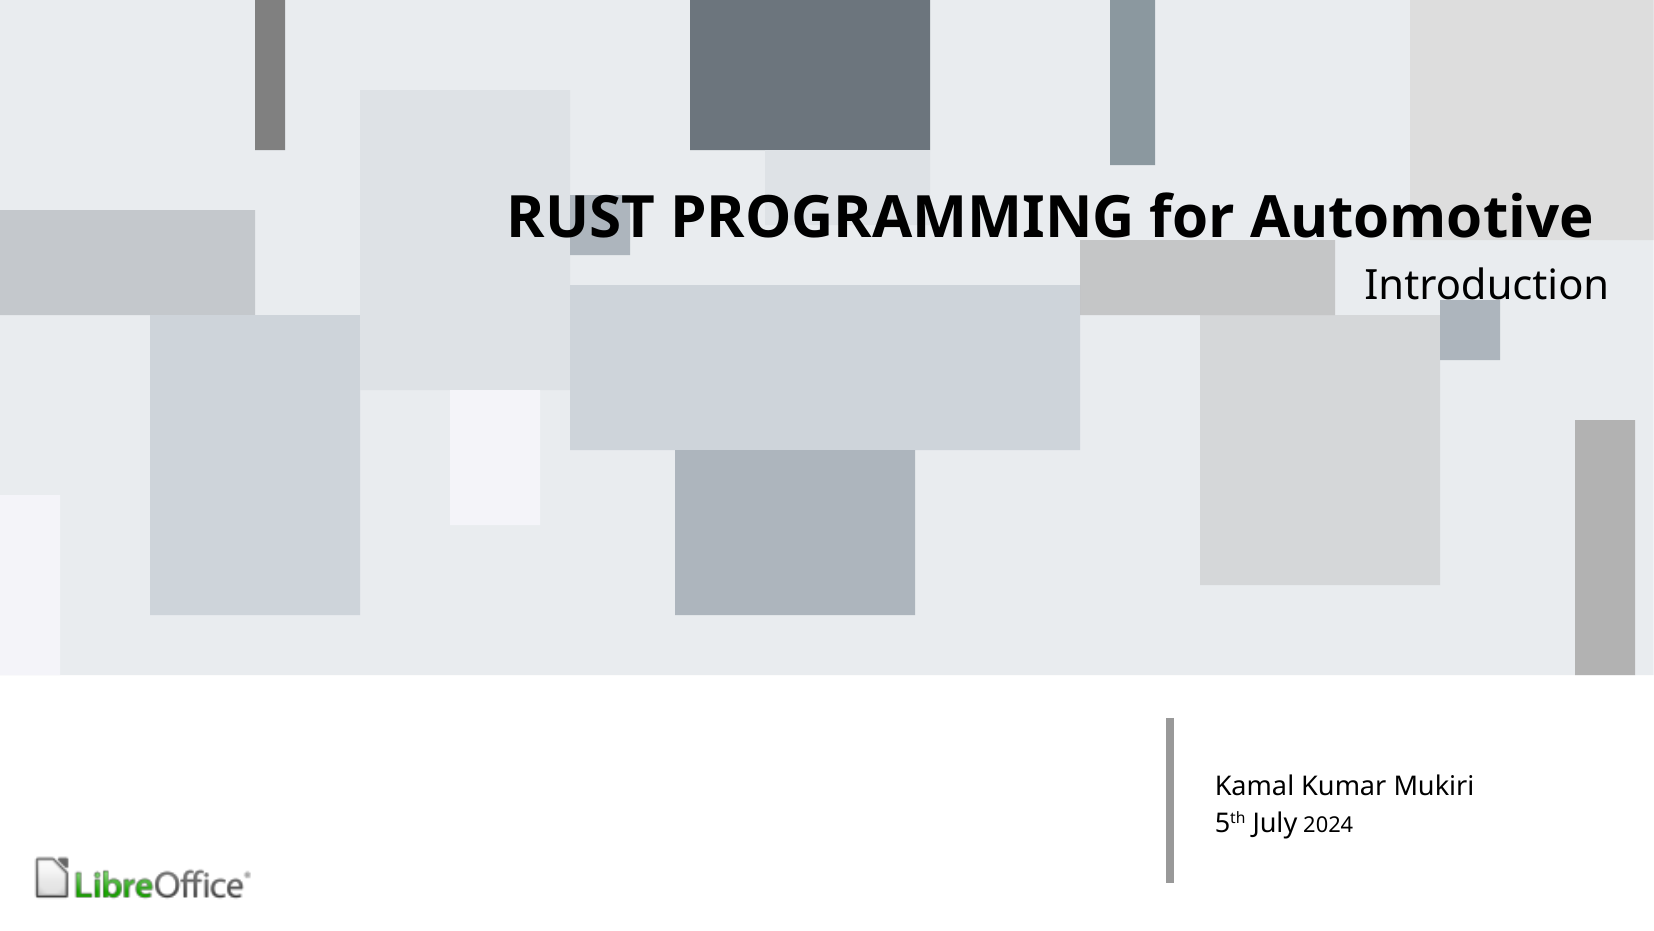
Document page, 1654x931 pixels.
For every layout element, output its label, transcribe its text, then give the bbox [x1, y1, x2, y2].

picture [30, 852, 256, 903]
text_box Kamal Kumar Mukiri 5th July 2024 [1200, 759, 1591, 841]
text_box RUST PROGRAMMING for Automotive Introduction [134, 167, 1625, 502]
